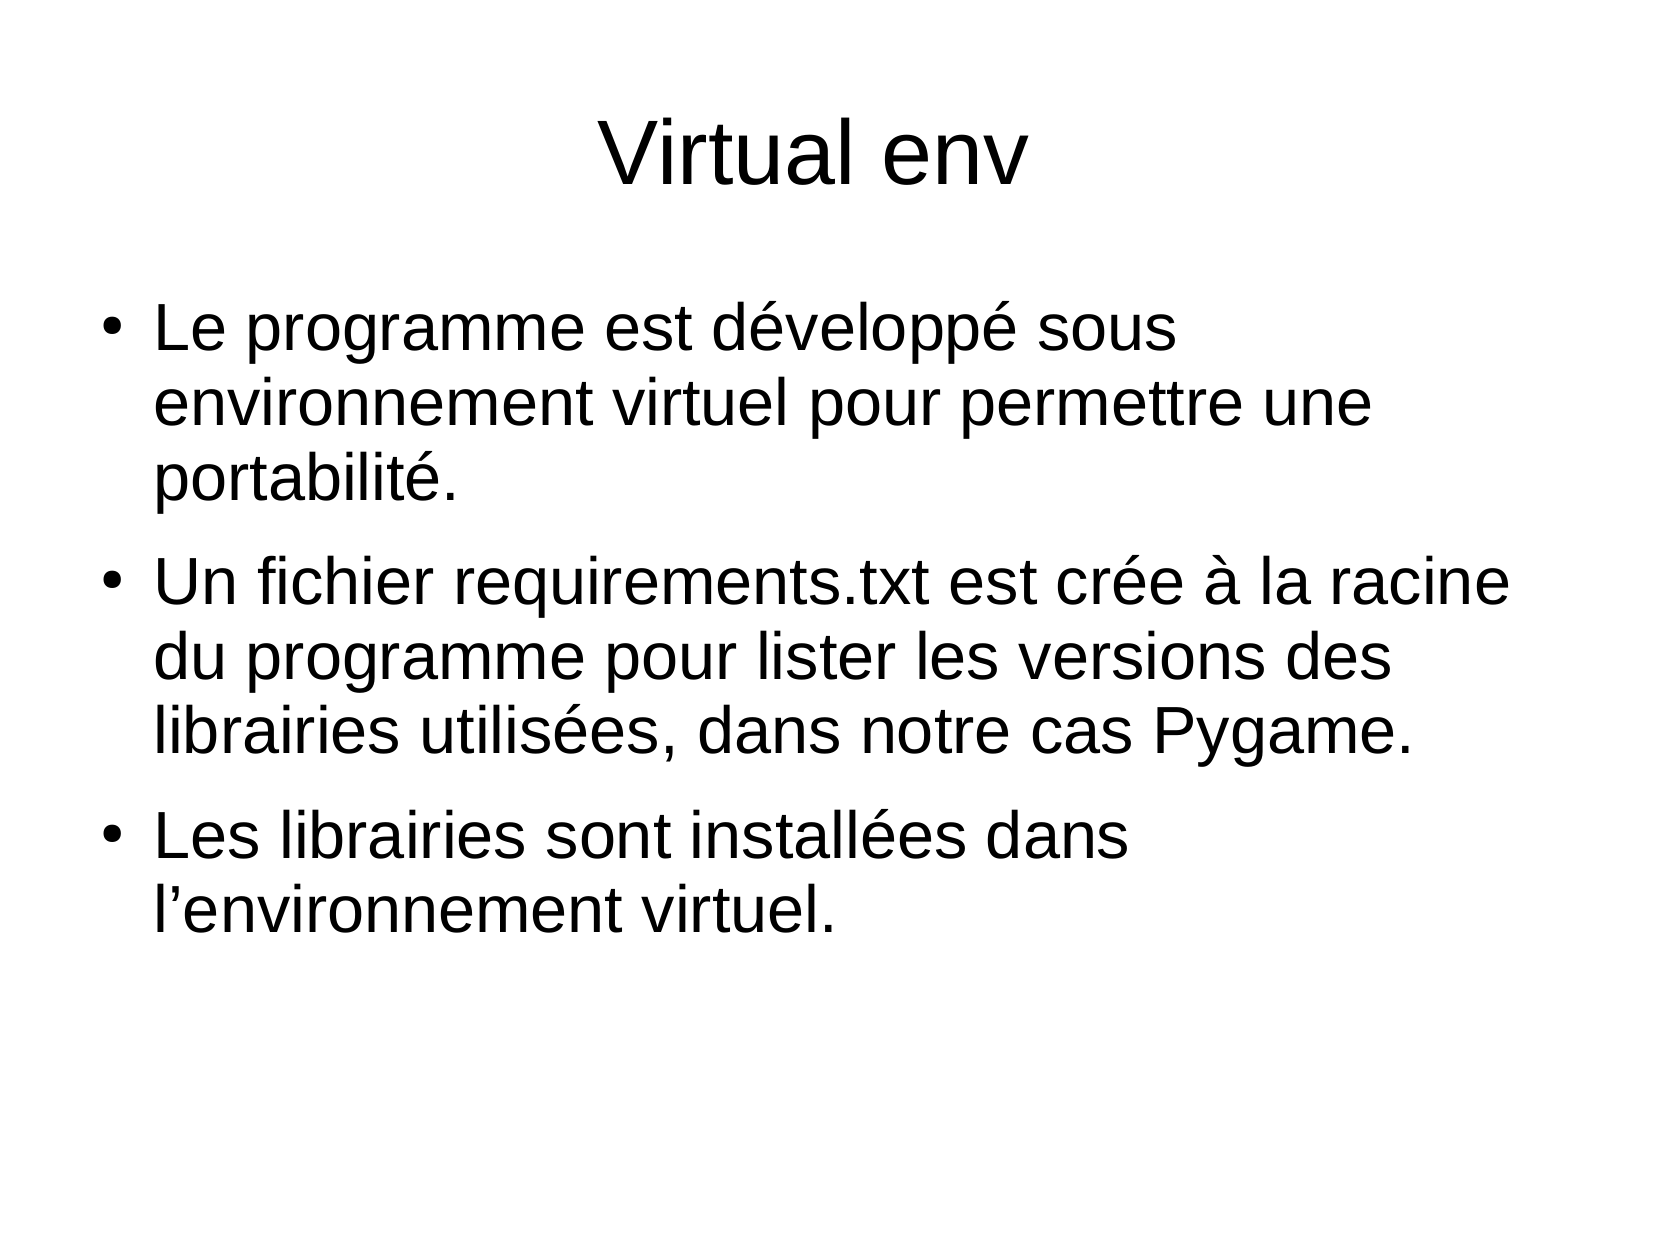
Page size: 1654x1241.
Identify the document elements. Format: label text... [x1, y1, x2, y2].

title Virtual env [82, 49, 1571, 257]
list Le programme est développé sous environnement virtuel pour permettre une portabilité. Un fichier requirements.txt est crée à la racine du programme pour lister les versions des librairies utilisées, dans notre cas Pygame. Les librairies sont installées dans l’environnement virtuel. [82, 290, 1571, 1010]
